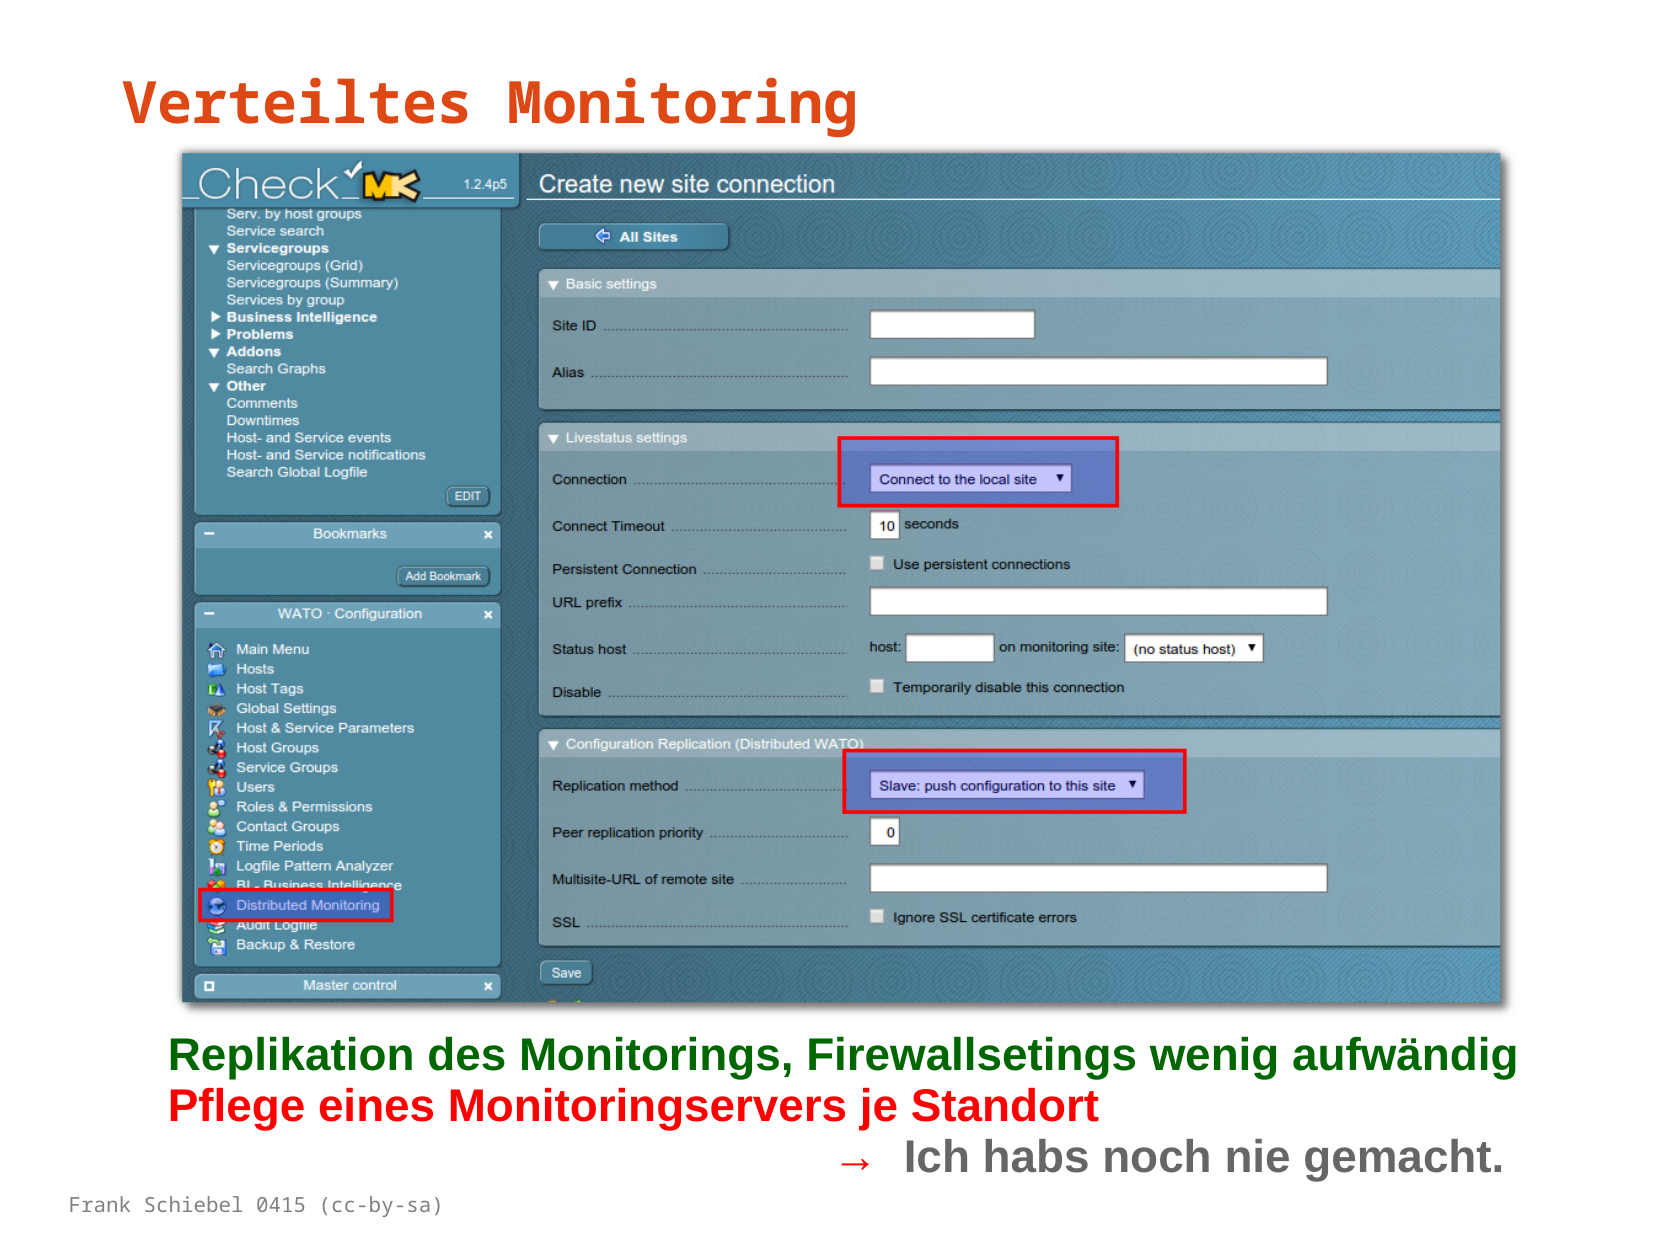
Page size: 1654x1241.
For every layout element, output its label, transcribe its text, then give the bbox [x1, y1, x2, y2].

text_box Verteiltes Monitoring [108, 54, 1635, 129]
text_box Replikation des Monitorings, Firewallsetings wenig aufwändig Pflege eines Monitoringservers je Standort → Ich habs noch nie gemacht. [153, 1021, 1535, 1191]
picture [170, 141, 1520, 1021]
